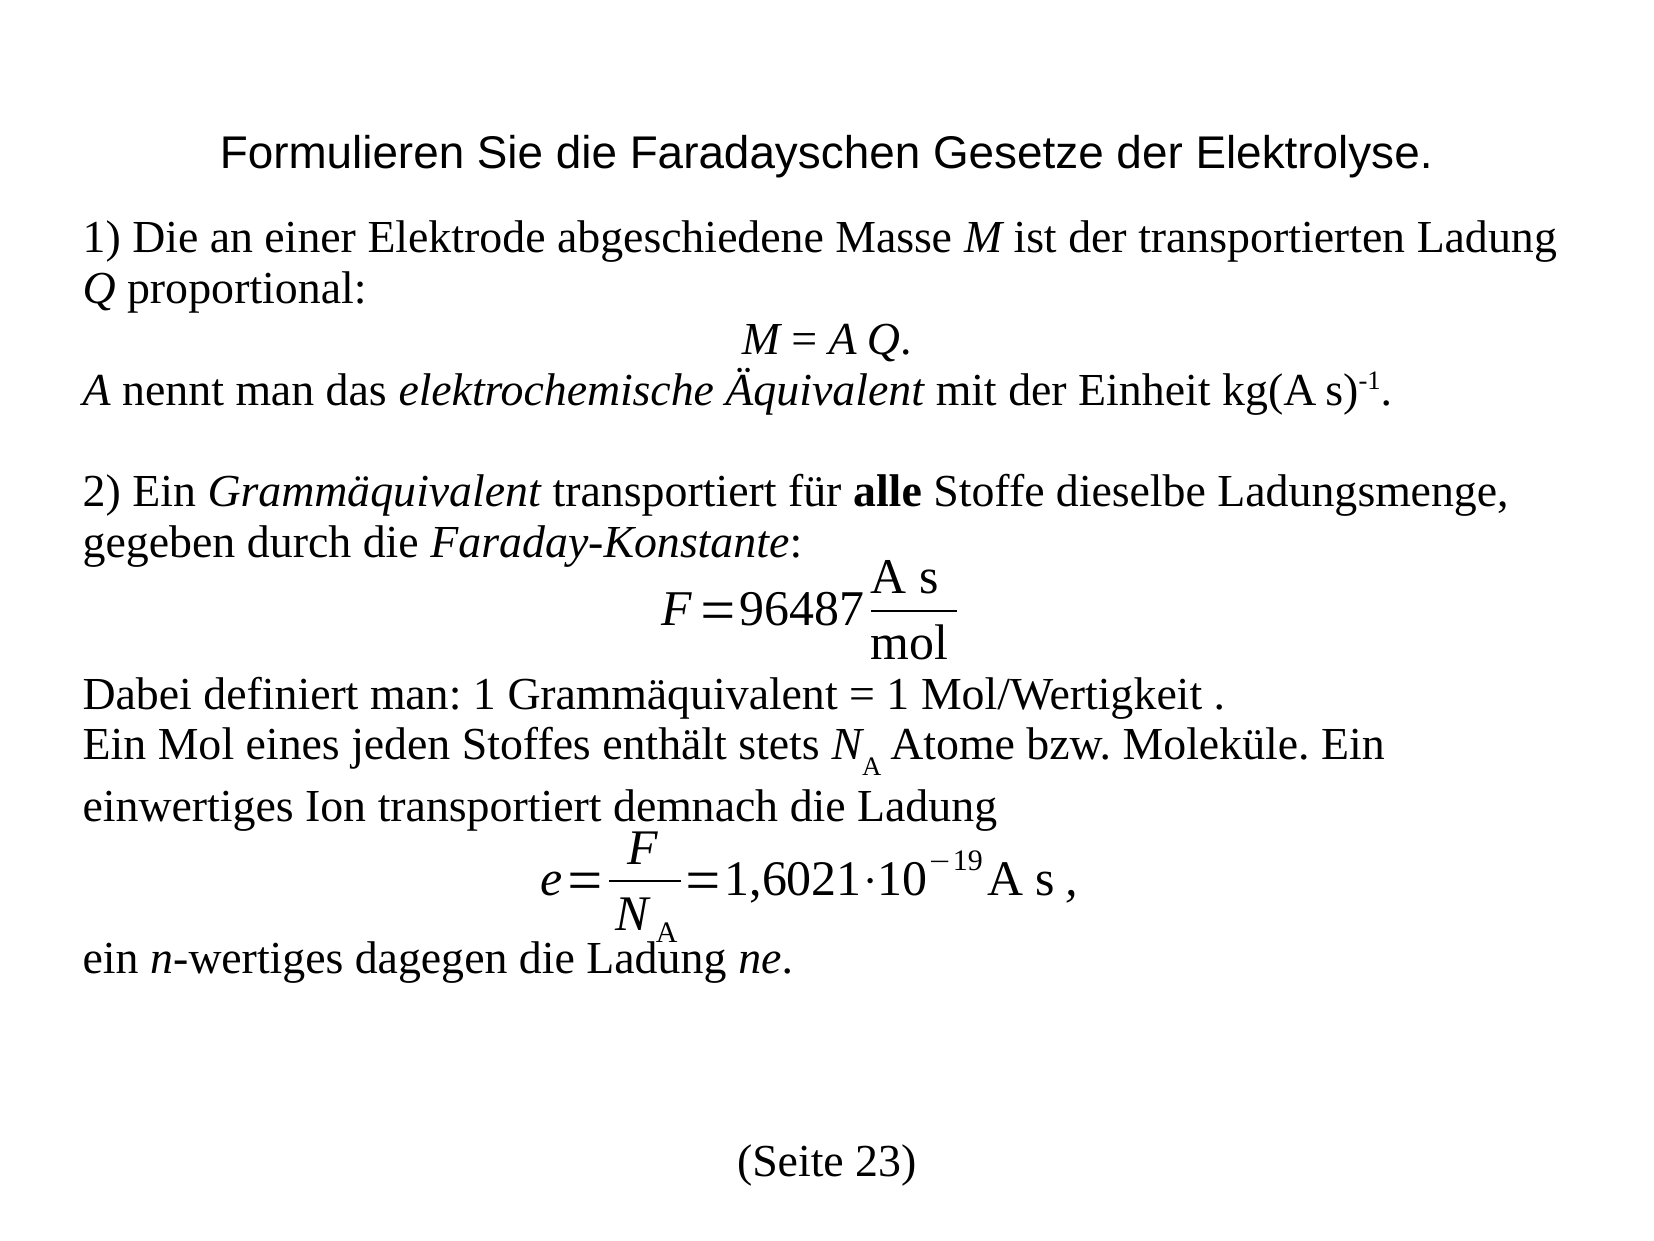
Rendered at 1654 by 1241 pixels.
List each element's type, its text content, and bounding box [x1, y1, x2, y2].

title Formulieren Sie die Faradayschen Gesetze der Elektrolyse. [82, 49, 1571, 208]
chart [527, 820, 1090, 950]
subtitle 1) Die an einer Elektrode abgeschiedene Masse M ist der transportierten Ladung Q proportional: M = A Q. A nennt man das elektrochemische Äquivalent mit der Einheit kg(A s)-1. 2) Ein Grammäquivalent transportiert für alle Stoffe dieselbe Ladungsmenge, gegeben durch die Faraday-Konstante: Dabei definiert man: 1 Grammäquivalent = 1 Mol/Wertigkeit . Ein Mol eines jeden Stoffes enthält stets NA Atome bzw. Moleküle. Ein einwertiges Ion transportiert demnach die Ladung ein n-wertiges dagegen die Ladung ne. (Seite 23) [82, 208, 1571, 1191]
chart [645, 550, 973, 672]
